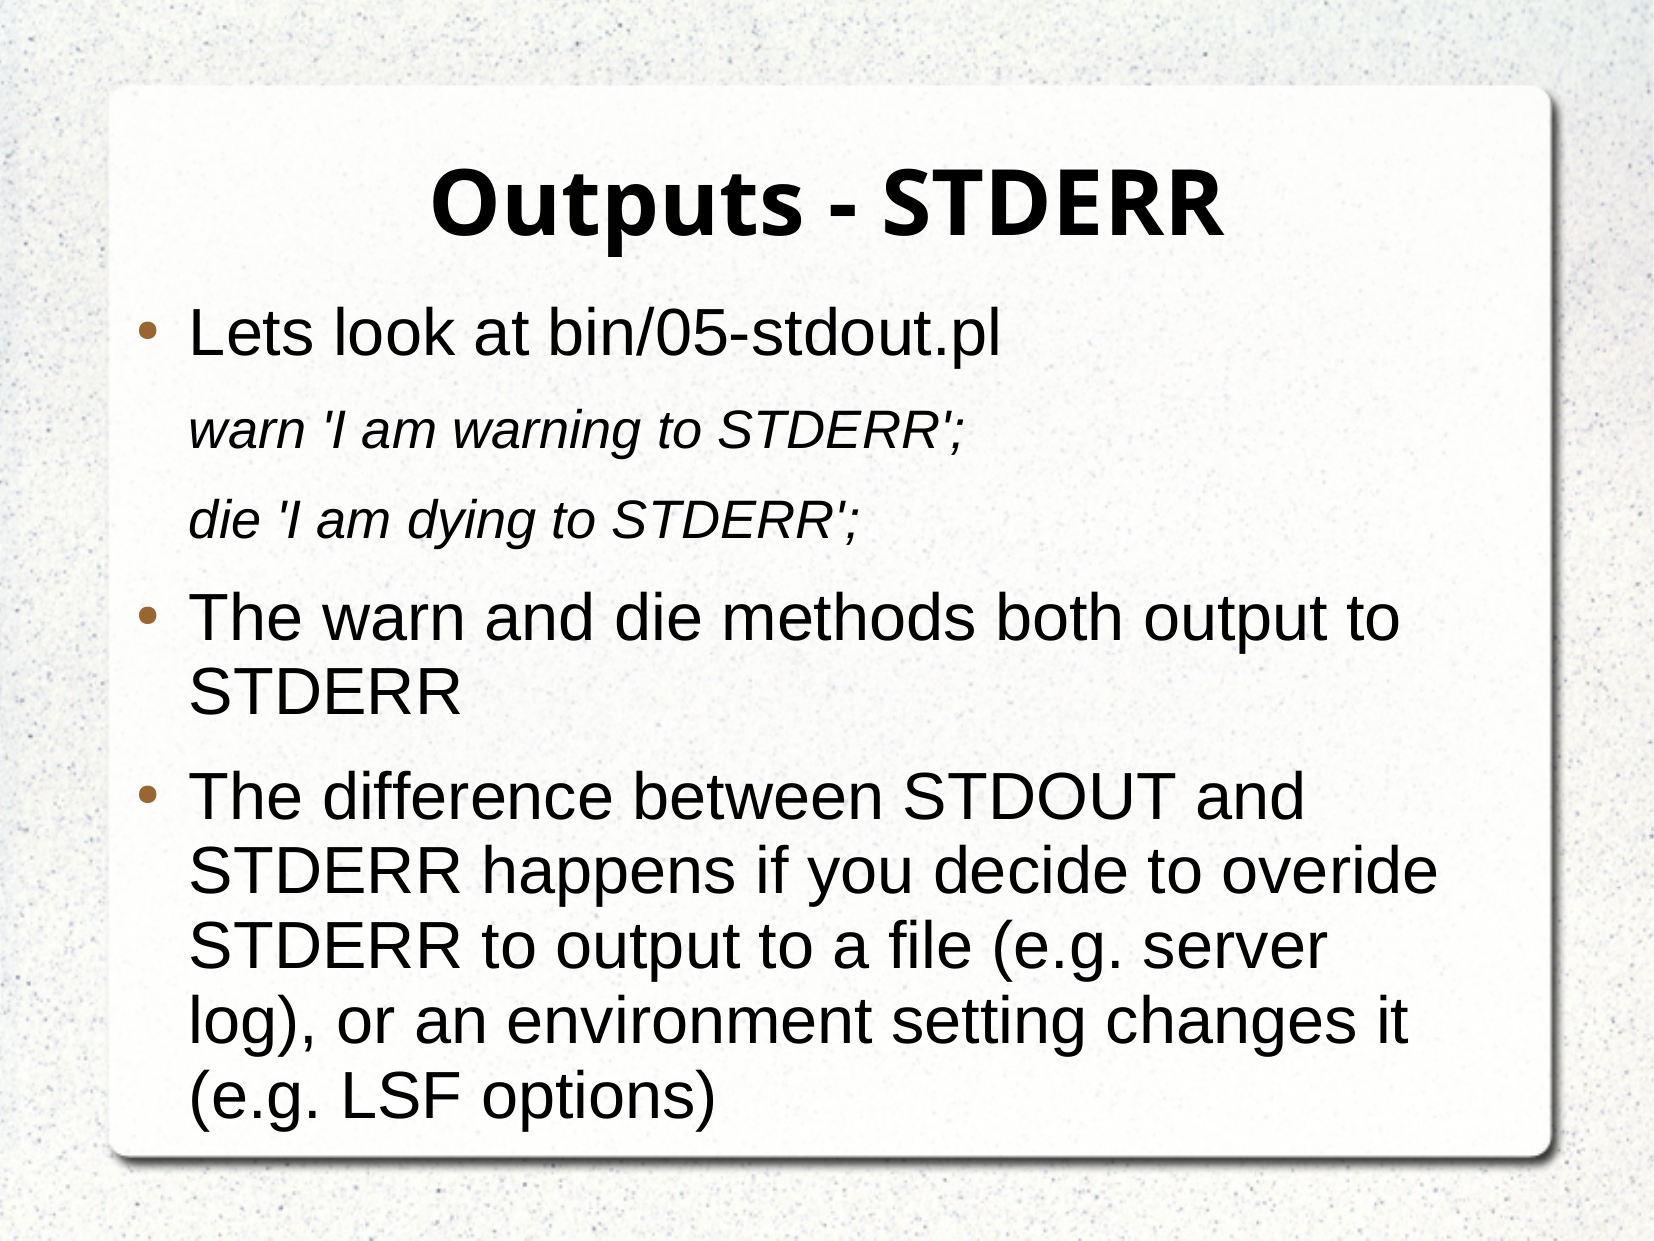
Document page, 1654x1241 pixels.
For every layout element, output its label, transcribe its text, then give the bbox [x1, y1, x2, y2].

picture [0, 0, 1654, 1241]
list Lets look at bin/05-stdout.pl warn 'I am warning to STDERR'; die 'I am dying to STDERR'; The warn and die methods both output to STDERR The difference between STDOUT and STDERR happens if you decide to overide STDERR to output to a file (e.g. server log), or an environment setting changes it (e.g. LSF options) [118, 295, 1477, 1131]
title Outputs - STDERR [118, 96, 1536, 304]
